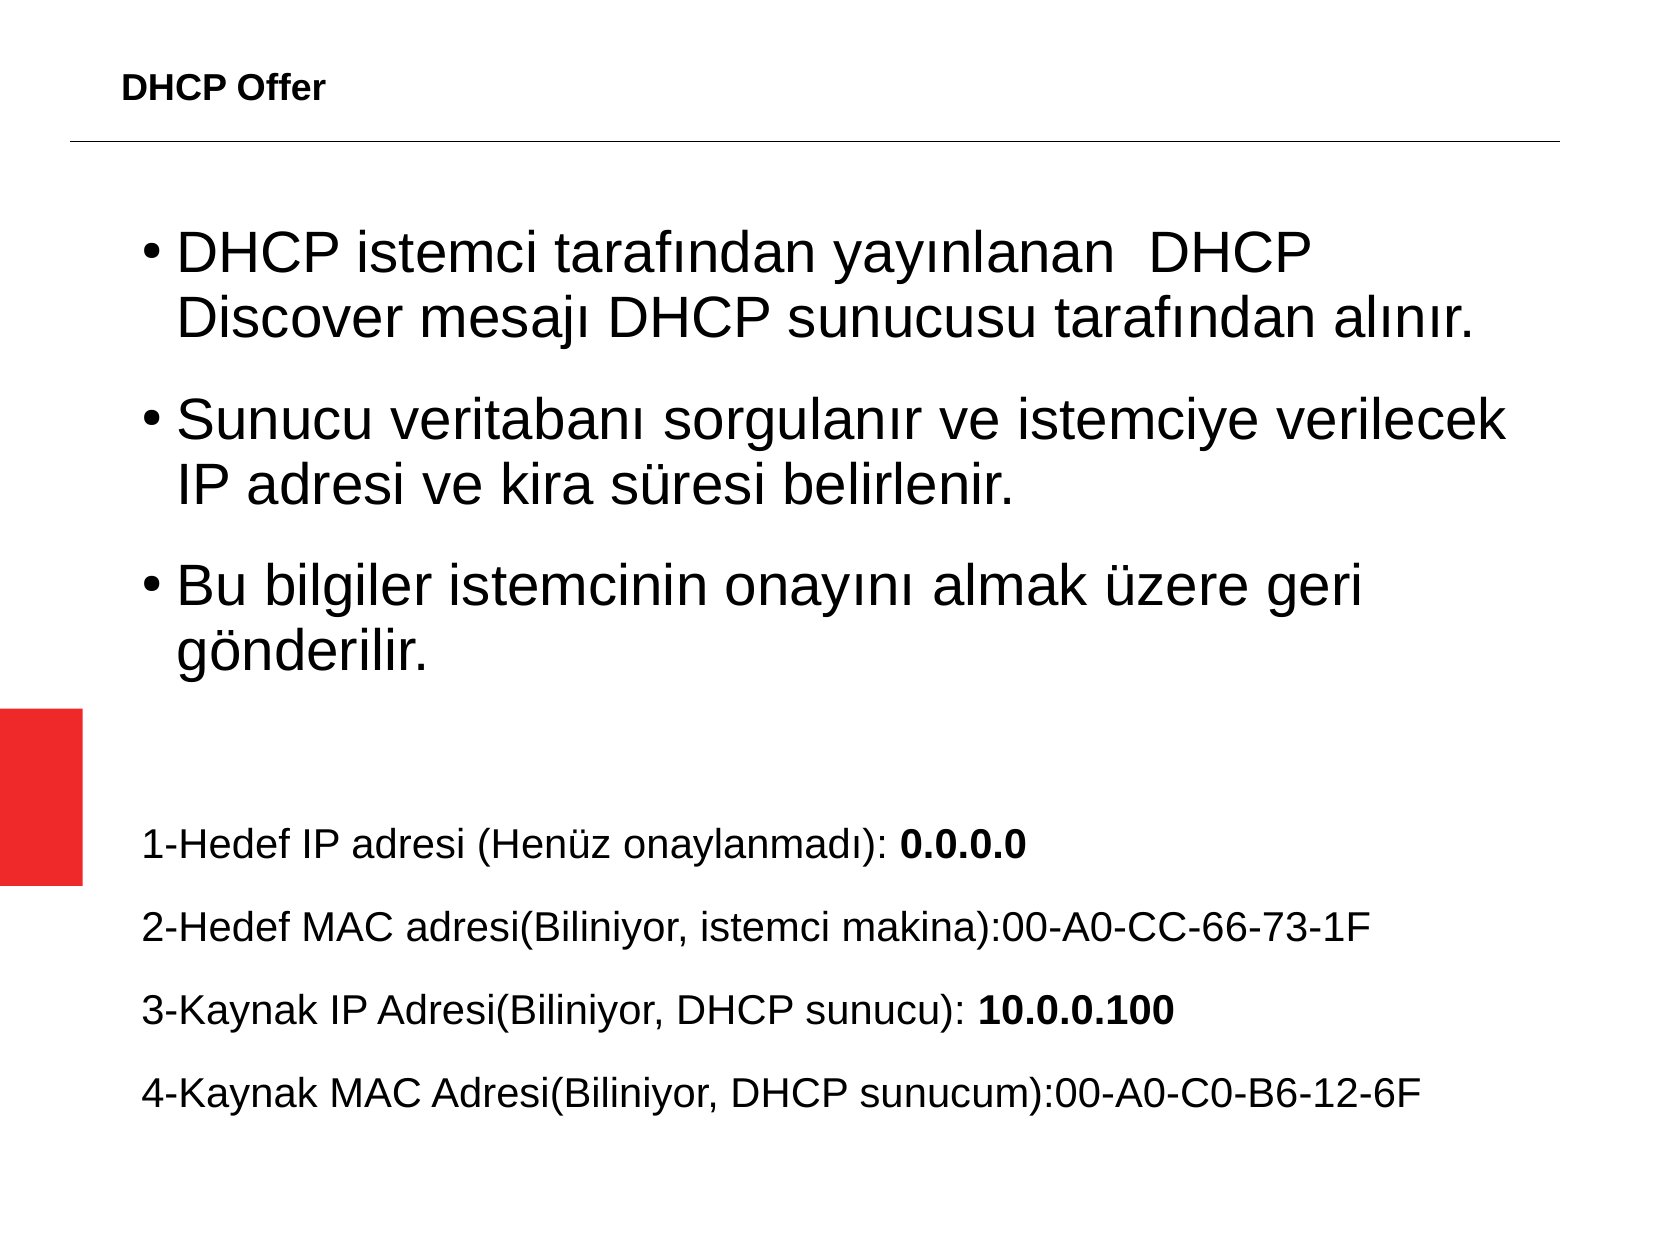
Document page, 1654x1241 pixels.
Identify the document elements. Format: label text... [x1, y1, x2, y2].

text_box DHCP Offer [106, 59, 1536, 116]
text_box DHCP istemci tarafından yayınlanan DHCP Discover mesajı DHCP sunucusu tarafından alınır. Sunucu veritabanı sorgulanır ve istemciye verilecek IP adresi ve kira süresi belirlenir. Bu bilgiler istemcinin onayını almak üzere geri gönderilir. 1-Hedef IP adresi (Henüz onaylanmadı): 0.0.0.0 2-Hedef MAC adresi(Biliniyor, istemci makina):00-A0-CC-66-73-1F 3-Kaynak IP Adresi(Biliniyor, DHCP sunucu): 10.0.0.100 4-Kaynak MAC Adresi(Biliniyor, DHCP sunucum):00-A0-C0-B6-12-6F [126, 212, 1548, 1124]
